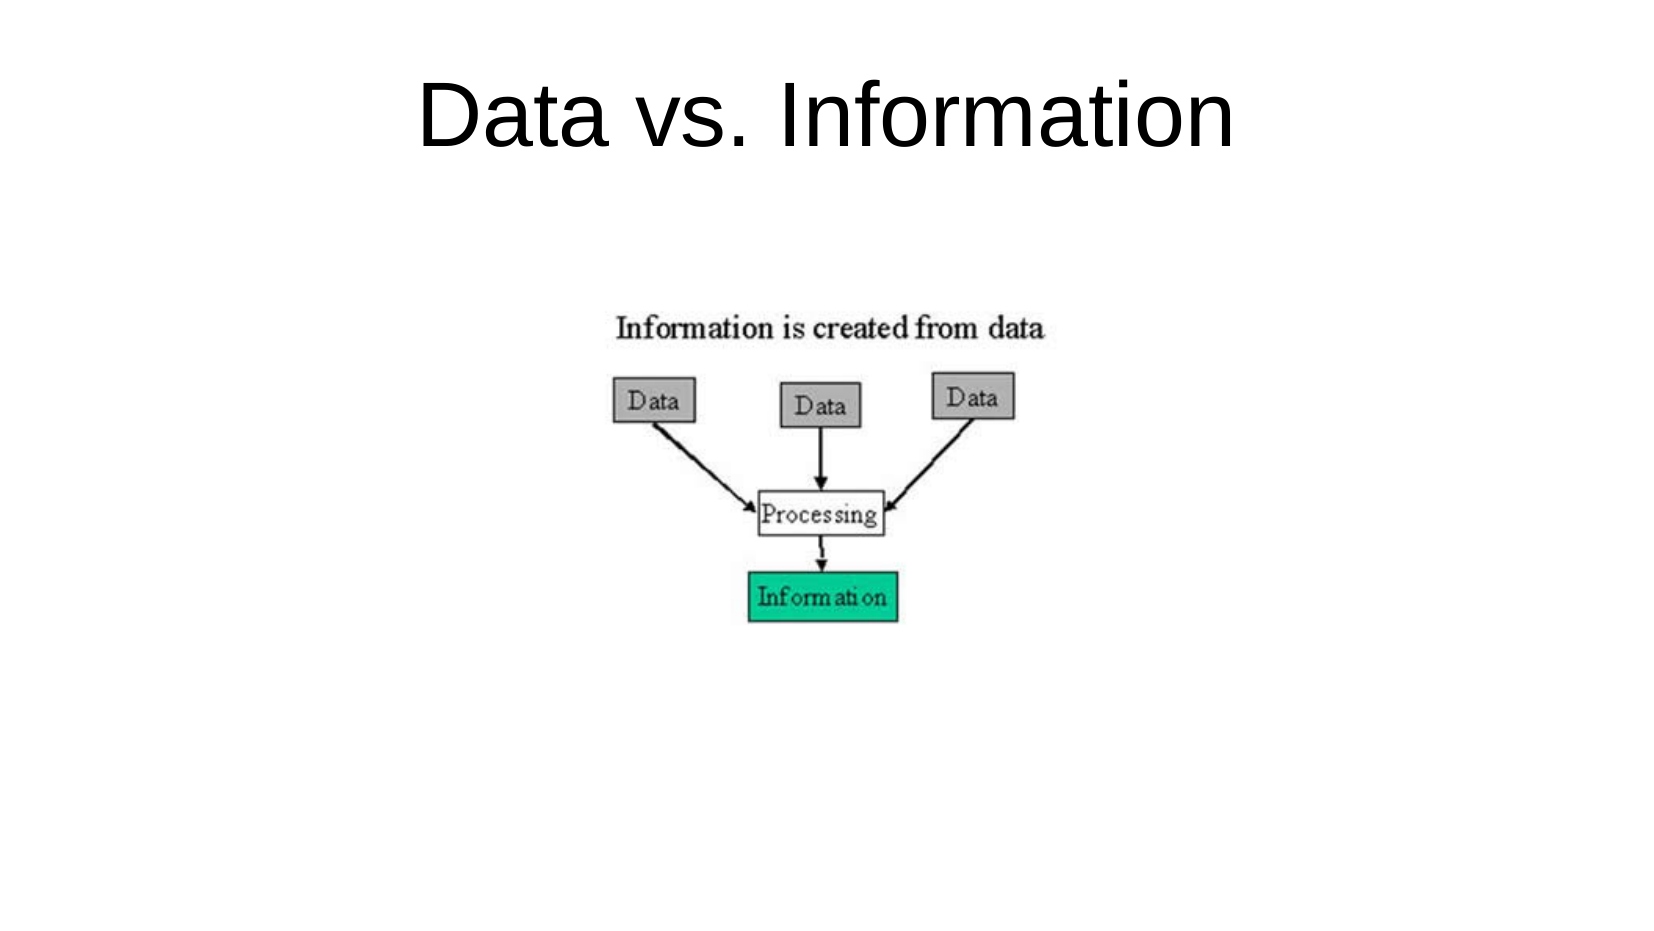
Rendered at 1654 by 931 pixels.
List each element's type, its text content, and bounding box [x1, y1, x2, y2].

title Data vs. Information [82, 37, 1571, 193]
picture [593, 299, 1063, 633]
